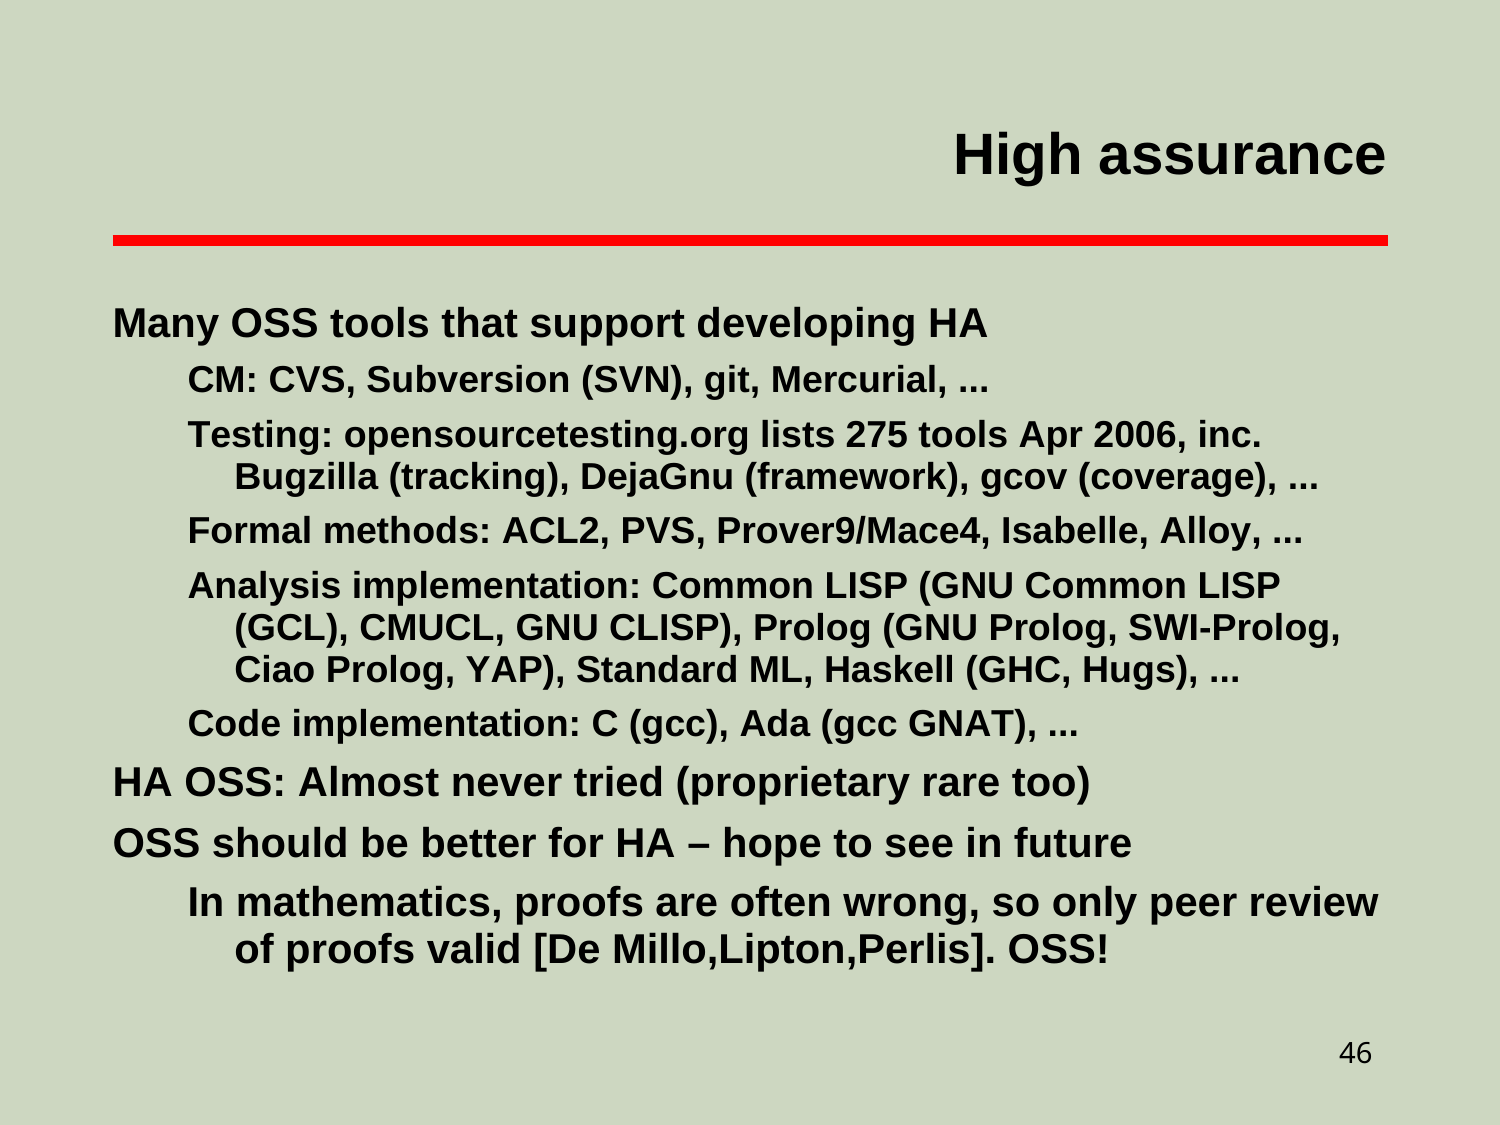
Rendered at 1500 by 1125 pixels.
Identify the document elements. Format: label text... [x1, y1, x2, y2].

title High assurance [337, 85, 1388, 224]
list Many OSS tools that support developing HA CM: CVS, Subversion (SVN), git, Mercurial, ... Testing: opensourcetesting.org lists 275 tools Apr 2006, inc. Bugzilla (tracking), DejaGnu (framework), gcov (coverage), ... Formal methods: ACL2, PVS, Prover9/Mace4, Isabelle, Alloy, ... Analysis implementation: Common LISP (GNU Common LISP (GCL), CMUCL, GNU CLISP), Prolog (GNU Prolog, SWI-Prolog, Ciao Prolog, YAP), Standard ML, Haskell (GHC, Hugs), ... Code implementation: C (gcc), Ada (gcc GNAT), ... HA OSS: Almost never tried (proprietary rare too) OSS should be better for HA – hope to see in future In mathematics, proofs are often wrong, so only peer review of proofs valid [De Millo,Lipton,Perlis]. OSS! [112, 299, 1388, 1111]
